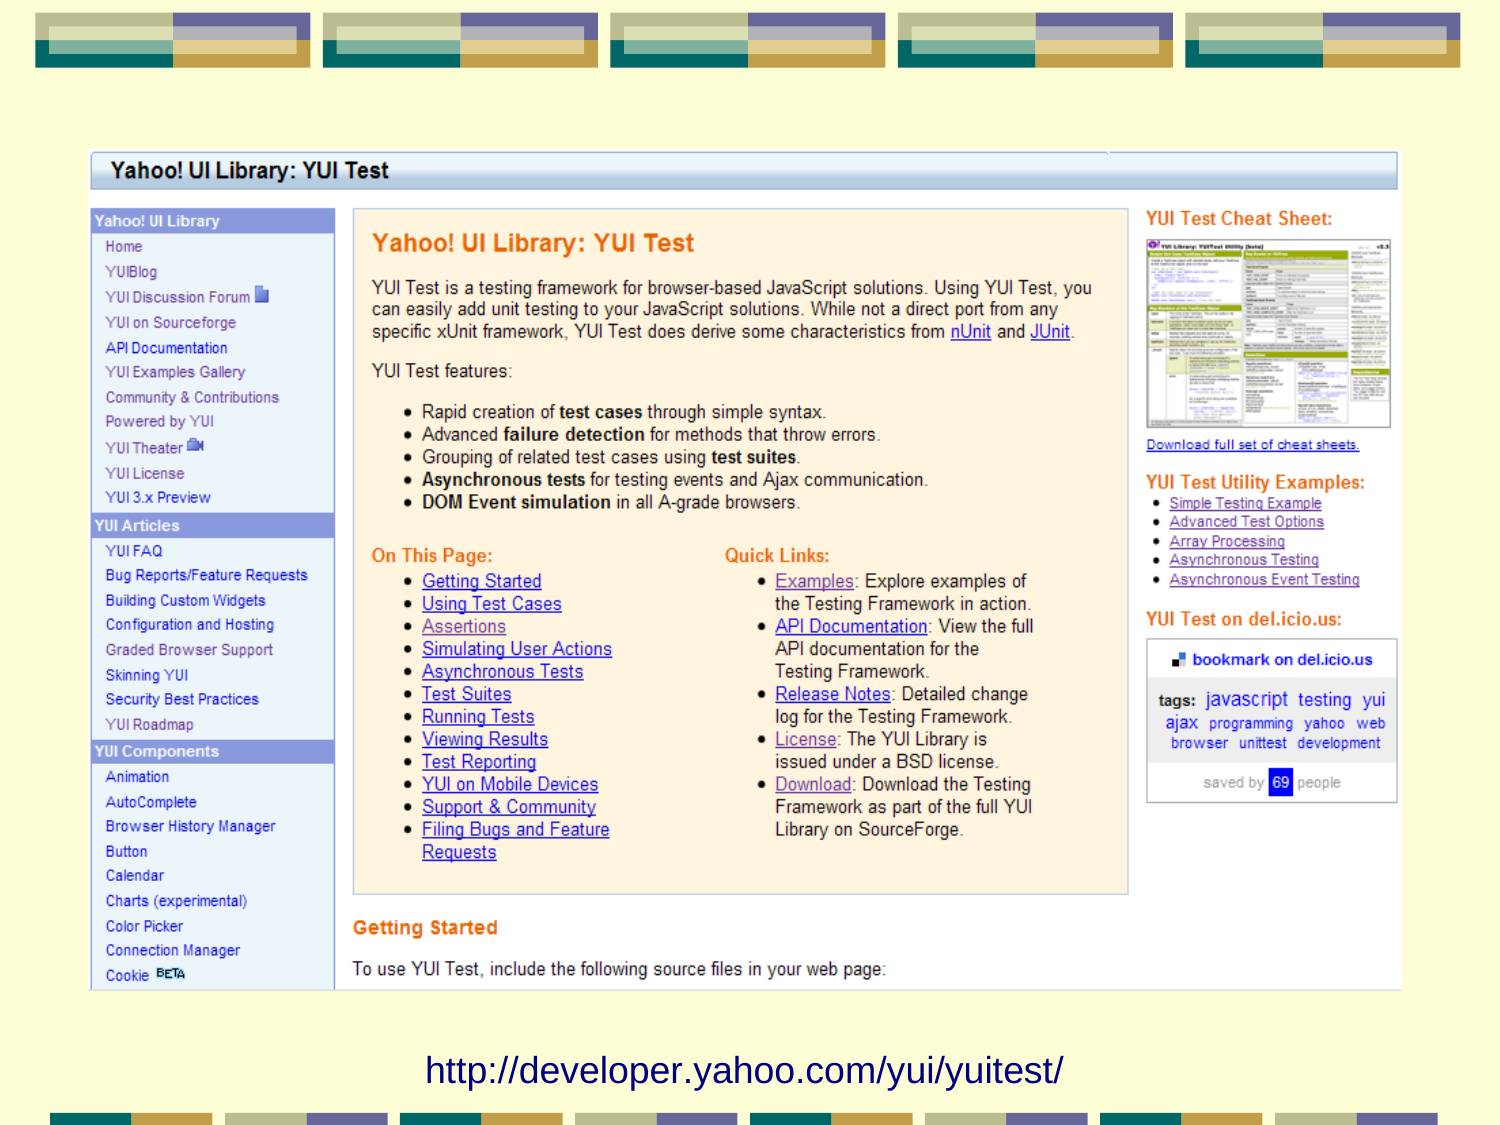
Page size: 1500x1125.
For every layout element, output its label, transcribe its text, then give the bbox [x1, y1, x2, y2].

text_box http://developer.yahoo.com/yui/yuitest/ [317, 1046, 1172, 1103]
picture [88, 149, 1402, 991]
